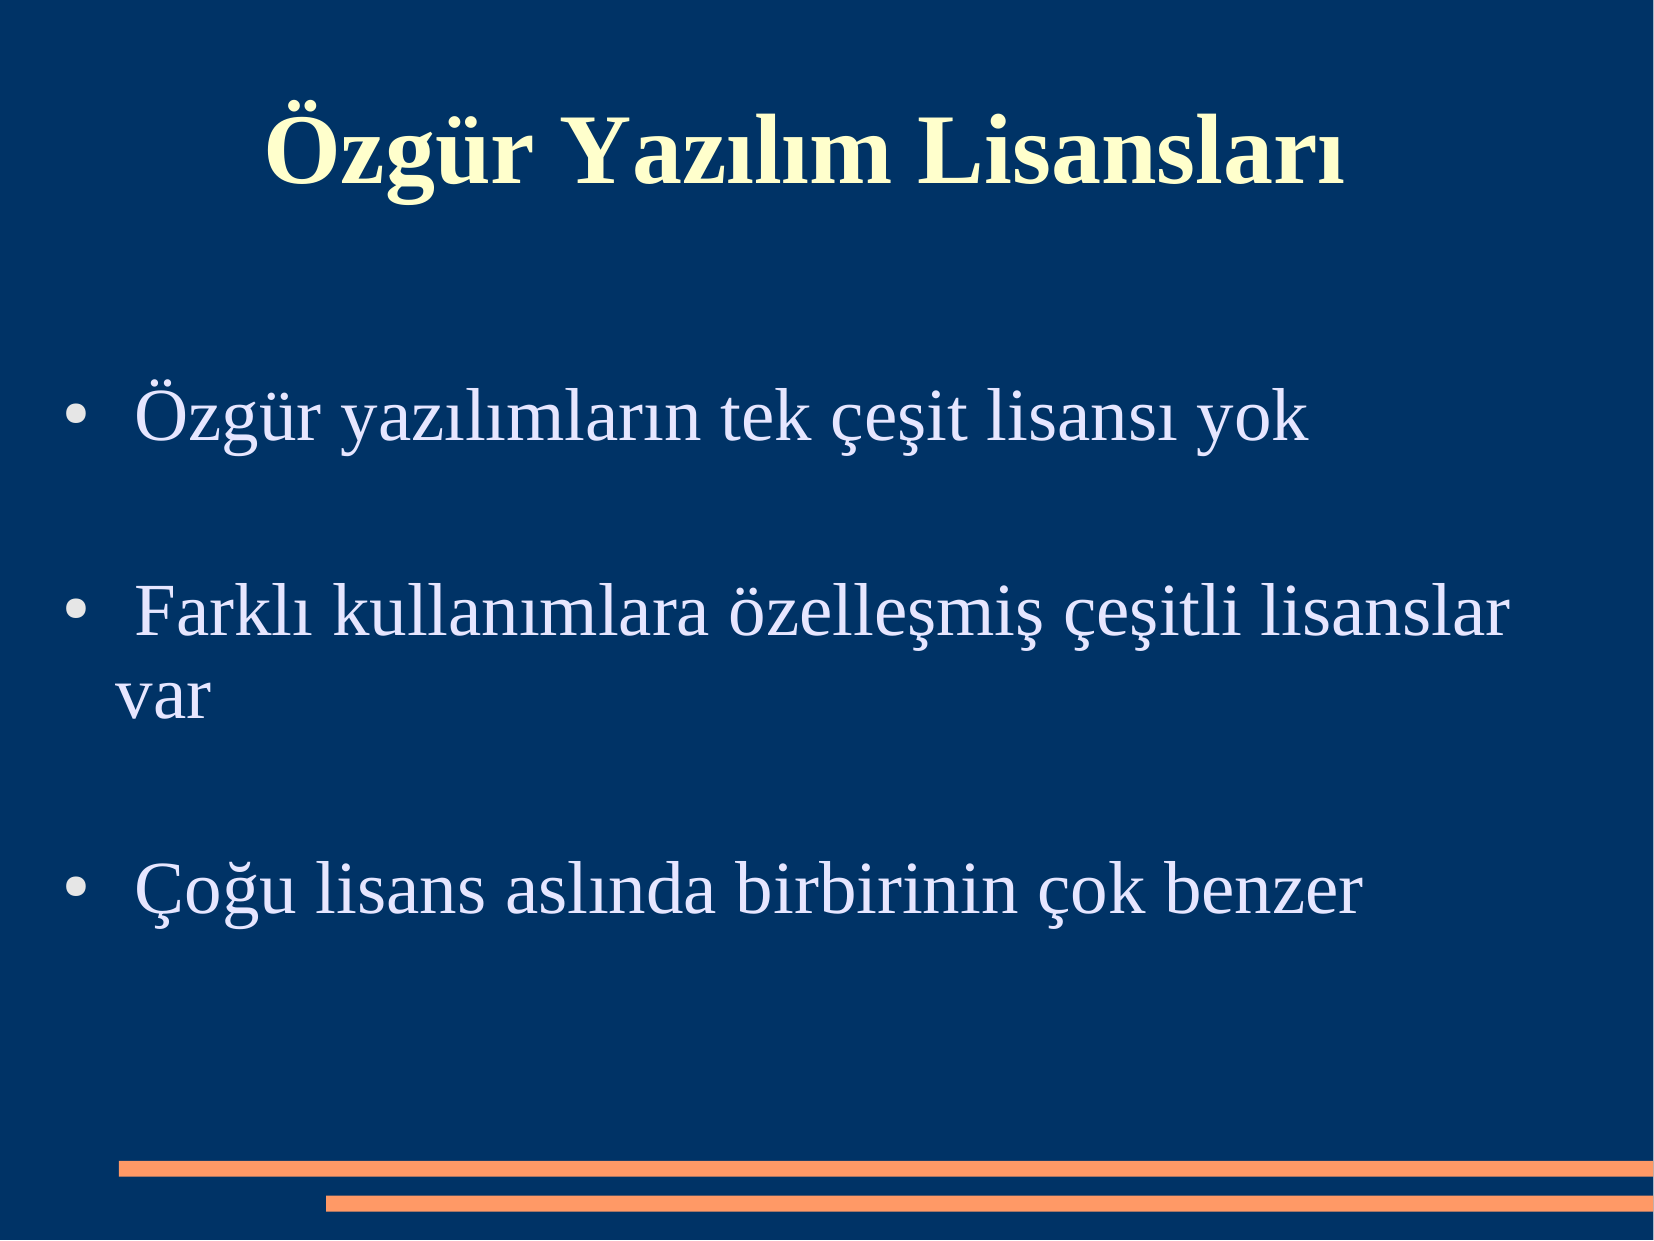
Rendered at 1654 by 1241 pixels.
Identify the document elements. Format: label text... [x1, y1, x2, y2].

title Özgür Yazılım Lisansları [87, 39, 1522, 261]
list Özgür yazılımların tek çeşit lisansı yok Farklı kullanımlara özelleşmiş çeşitli lisanslar var Çoğu lisans aslında birbirinin çok benzer [44, 373, 1579, 930]
